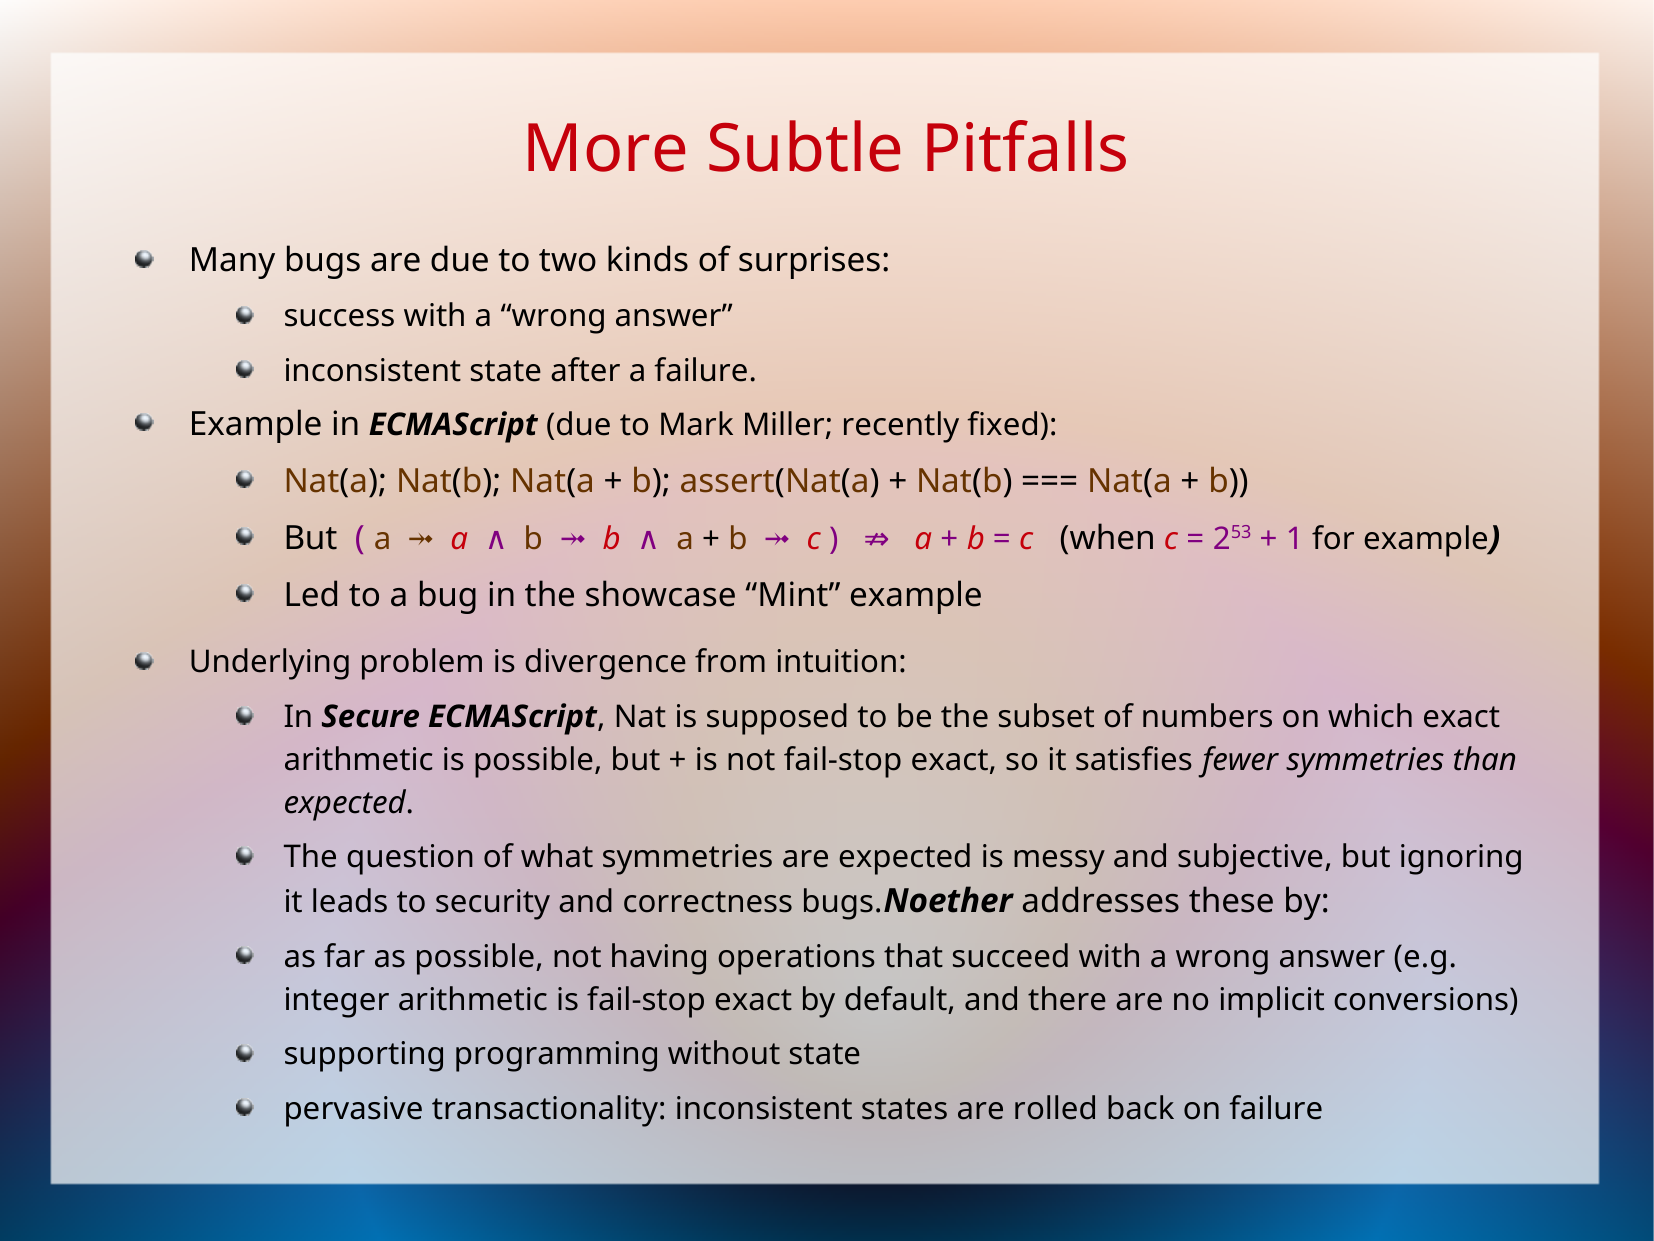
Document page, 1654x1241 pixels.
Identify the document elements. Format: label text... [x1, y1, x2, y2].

picture [0, 0, 1654, 1241]
list Many bugs are due to two kinds of surprises: success with a “wrong answer” inconsistent state after a failure. Example in ECMAScript (due to Mark Miller; recently fixed): Nat(a); Nat(b); Nat(a + b); assert(Nat(a) + Nat(b) === Nat(a + b)) But ( a ⤞ a ∧ b ⤞ b ∧ a + b ⤞ c ) ⇏ a + b = c (when c = 253 + 1 for example) Led to a bug in the showcase “Mint” example Underlying problem is divergence from intuition: In Secure ECMAScript, Nat is supposed to be the subset of numbers on which exact arithmetic is possible, but + is not fail-stop exact, so it satisfies fewer symmetries than expected. The question of what symmetries are expected is messy and subjective, but ignoring it leads to security and correctness bugs.Noether addresses these by: as far as possible, not having operations that succeed with a wrong answer (e.g. integer arithmetic is fail-stop exact by default, and there are no implicit conversions) supporting programming without state pervasive transactionality: inconsistent states are rolled back on failure [118, 236, 1536, 1103]
title More Subtle Pitfalls [82, 55, 1571, 237]
